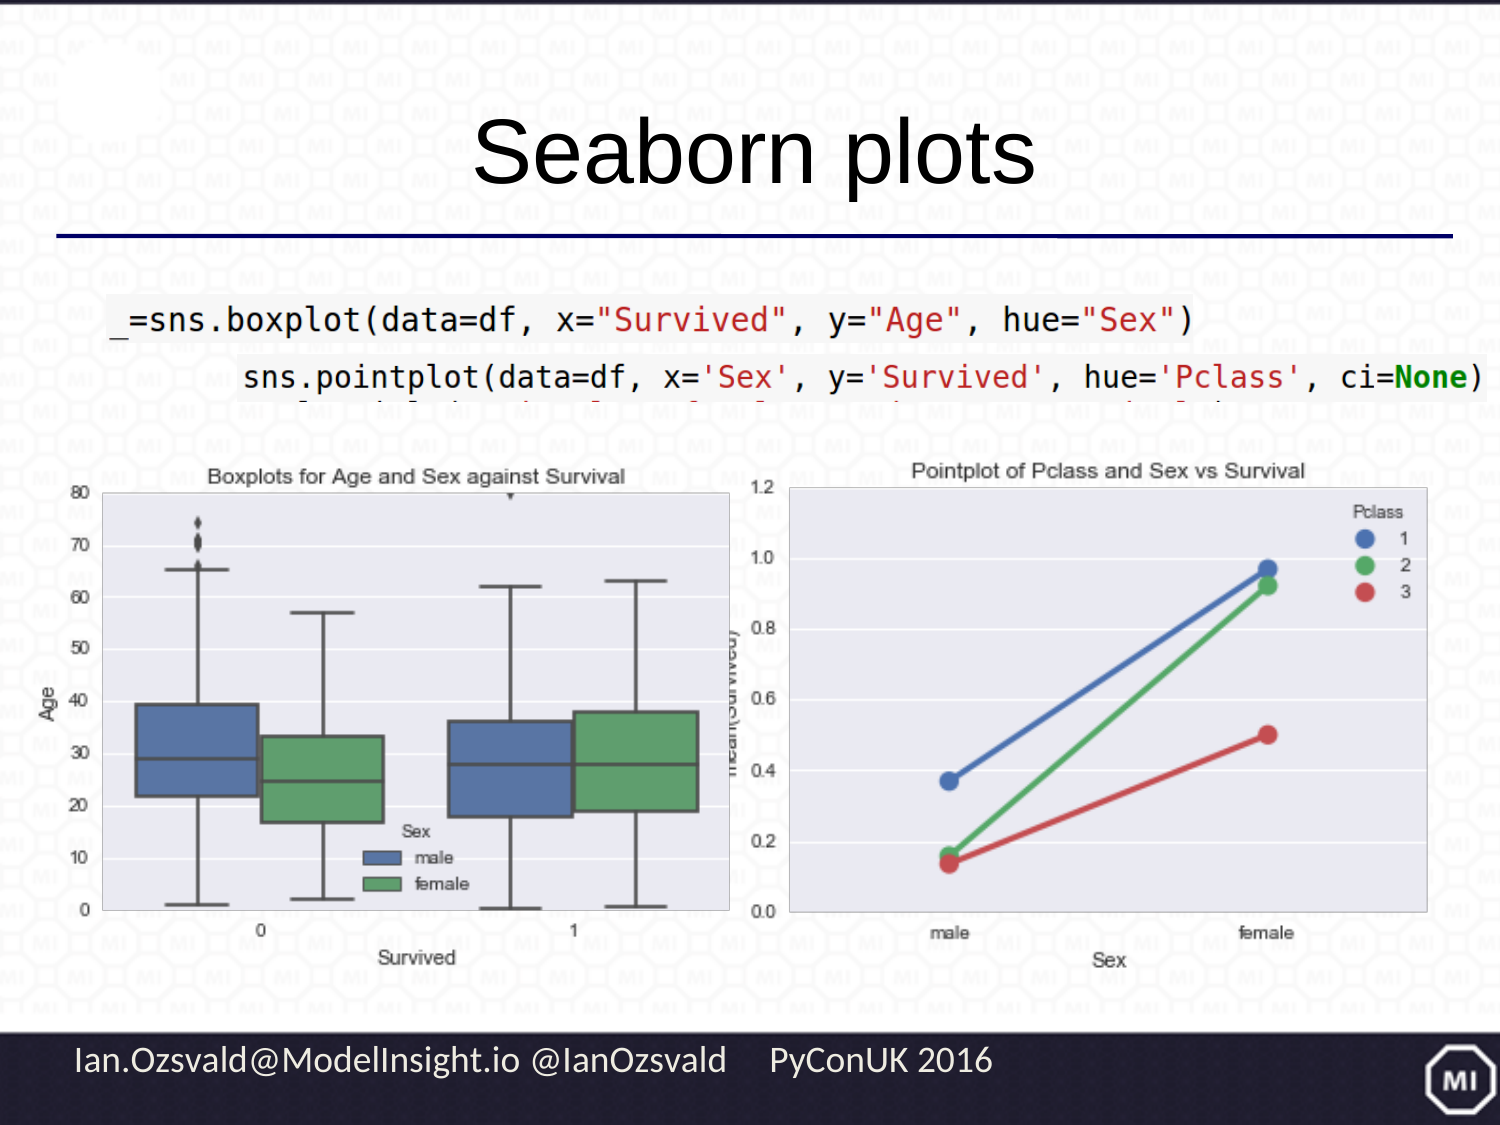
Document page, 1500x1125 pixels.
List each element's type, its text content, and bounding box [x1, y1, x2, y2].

title Seaborn plots [56, 59, 1453, 247]
picture [0, 0, 1500, 1125]
